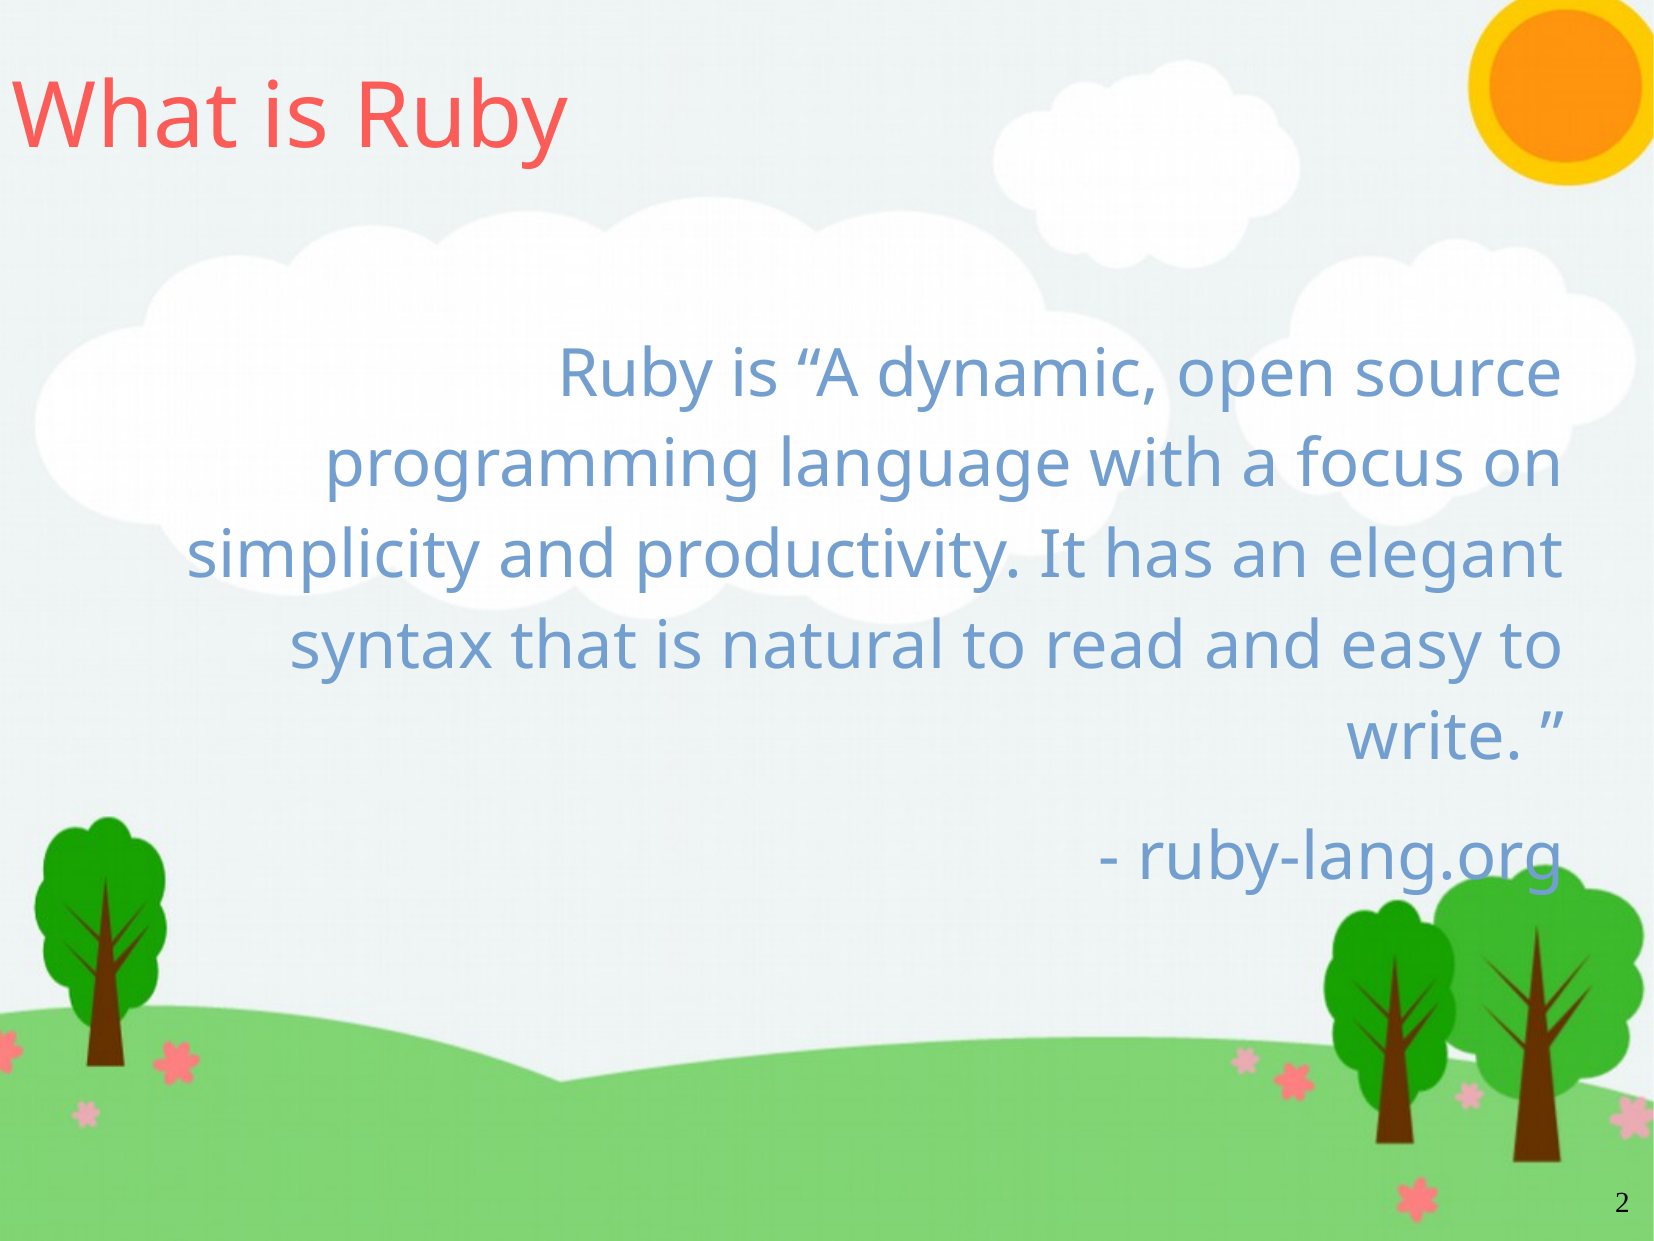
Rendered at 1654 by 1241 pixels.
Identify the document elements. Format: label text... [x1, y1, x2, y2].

title What is Ruby [11, 41, 1583, 183]
picture [0, 0, 1654, 1241]
list Ruby is “A dynamic, open source programming language with a focus on simplicity and productivity. It has an elegant syntax that is natural to read and easy to write. ” - ruby-lang.org [59, 324, 1565, 1093]
